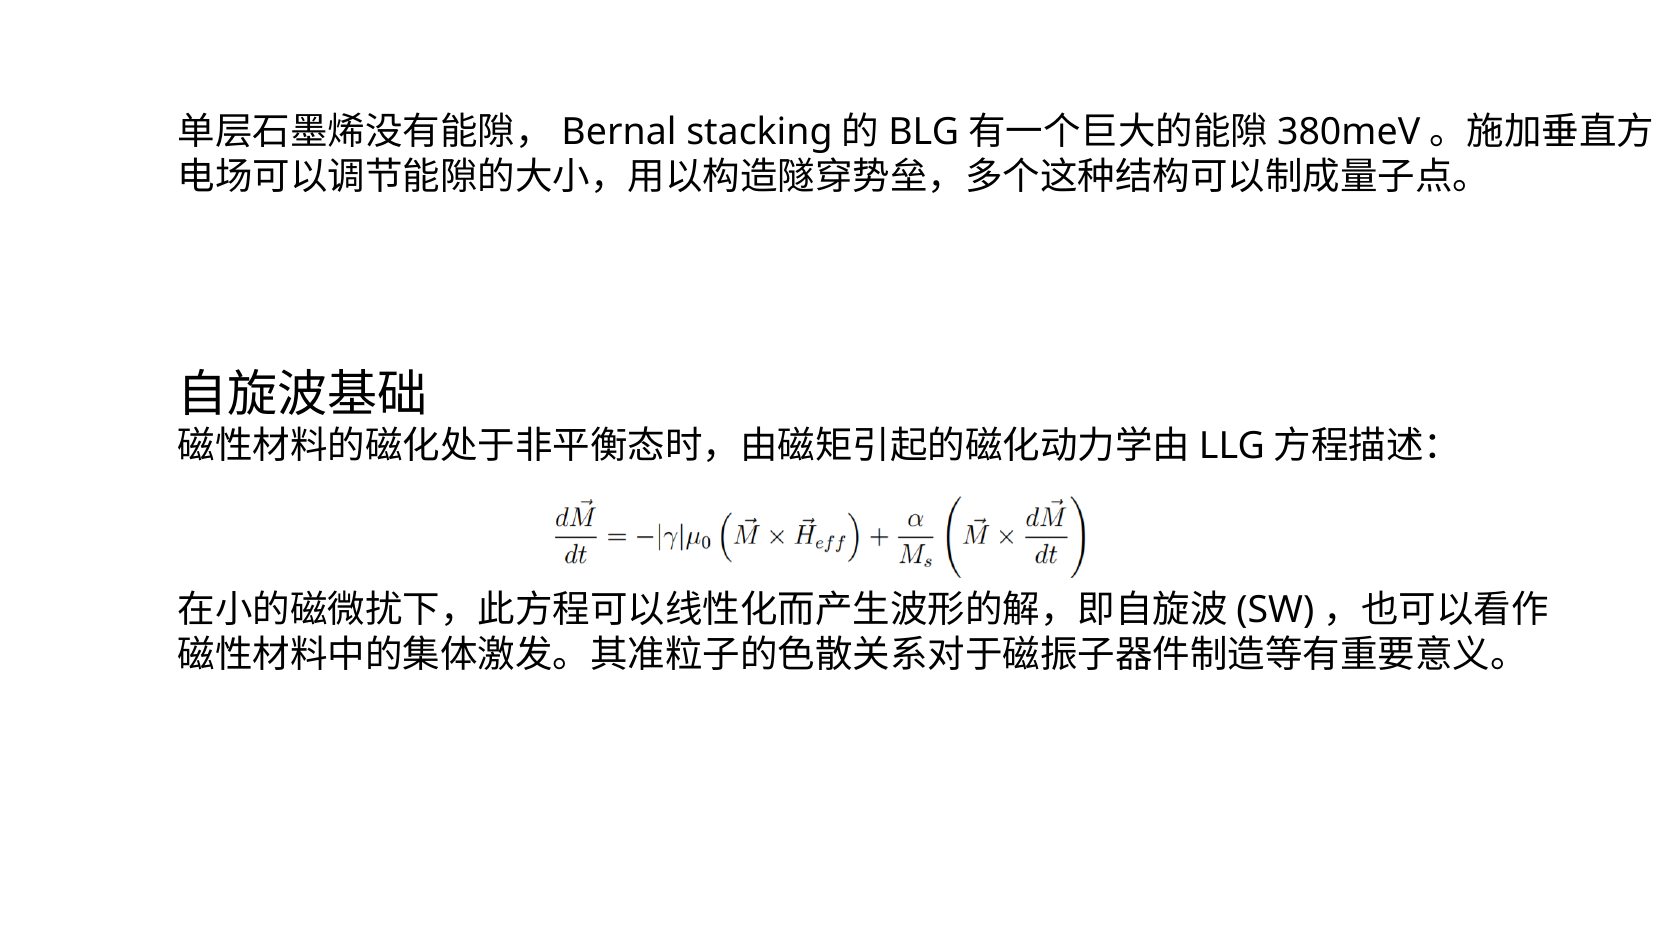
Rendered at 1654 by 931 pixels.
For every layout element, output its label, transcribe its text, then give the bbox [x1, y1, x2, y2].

picture [540, 493, 1087, 577]
text_box 单层石墨烯没有能隙，Bernal stacking的BLG有一个巨大的能隙380meV。施加垂直方向 电场可以调节能隙的大小，用以构造隧穿势垒，多个这种结构可以制成量子点。 [162, 99, 1621, 206]
text_box 在小的磁微扰下，此方程可以线性化而产生波形的解，即自旋波(SW)，也可以看作 磁性材料中的集体激发。其准粒子的色散关系对于磁振子器件制造等有重要意义。 [162, 577, 1557, 684]
text_box 自旋波基础 磁性材料的磁化处于非平衡态时，由磁矩引起的磁化动力学由LLG方程描述： [162, 353, 1466, 476]
